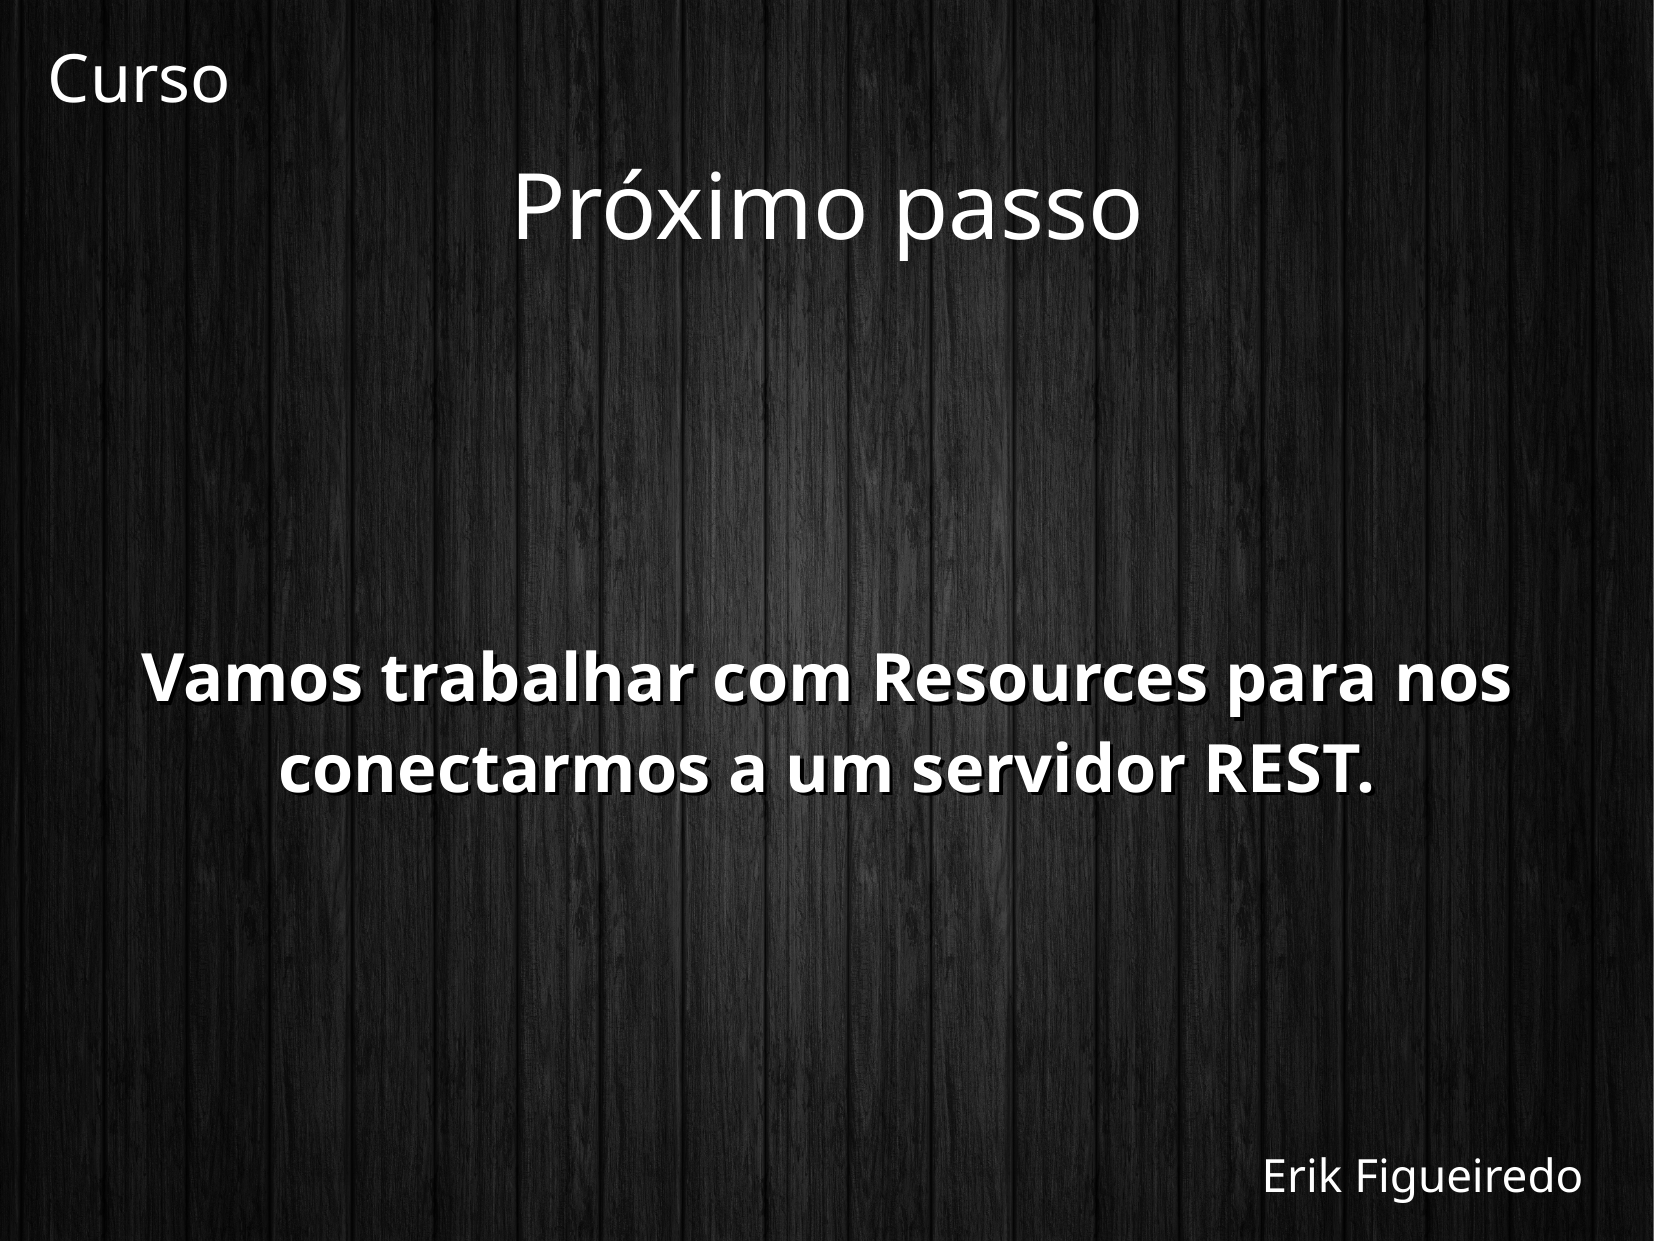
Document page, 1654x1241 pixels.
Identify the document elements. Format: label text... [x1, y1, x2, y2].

list Vamos trabalhar com Resources para nos conectarmos a um servidor REST. [83, 311, 1572, 1131]
picture [0, 0, 1654, 1241]
title Próximo passo [83, 129, 1572, 278]
text_box Erik Figueiredo [768, 1133, 1596, 1217]
text_box Curso [47, 35, 1088, 119]
